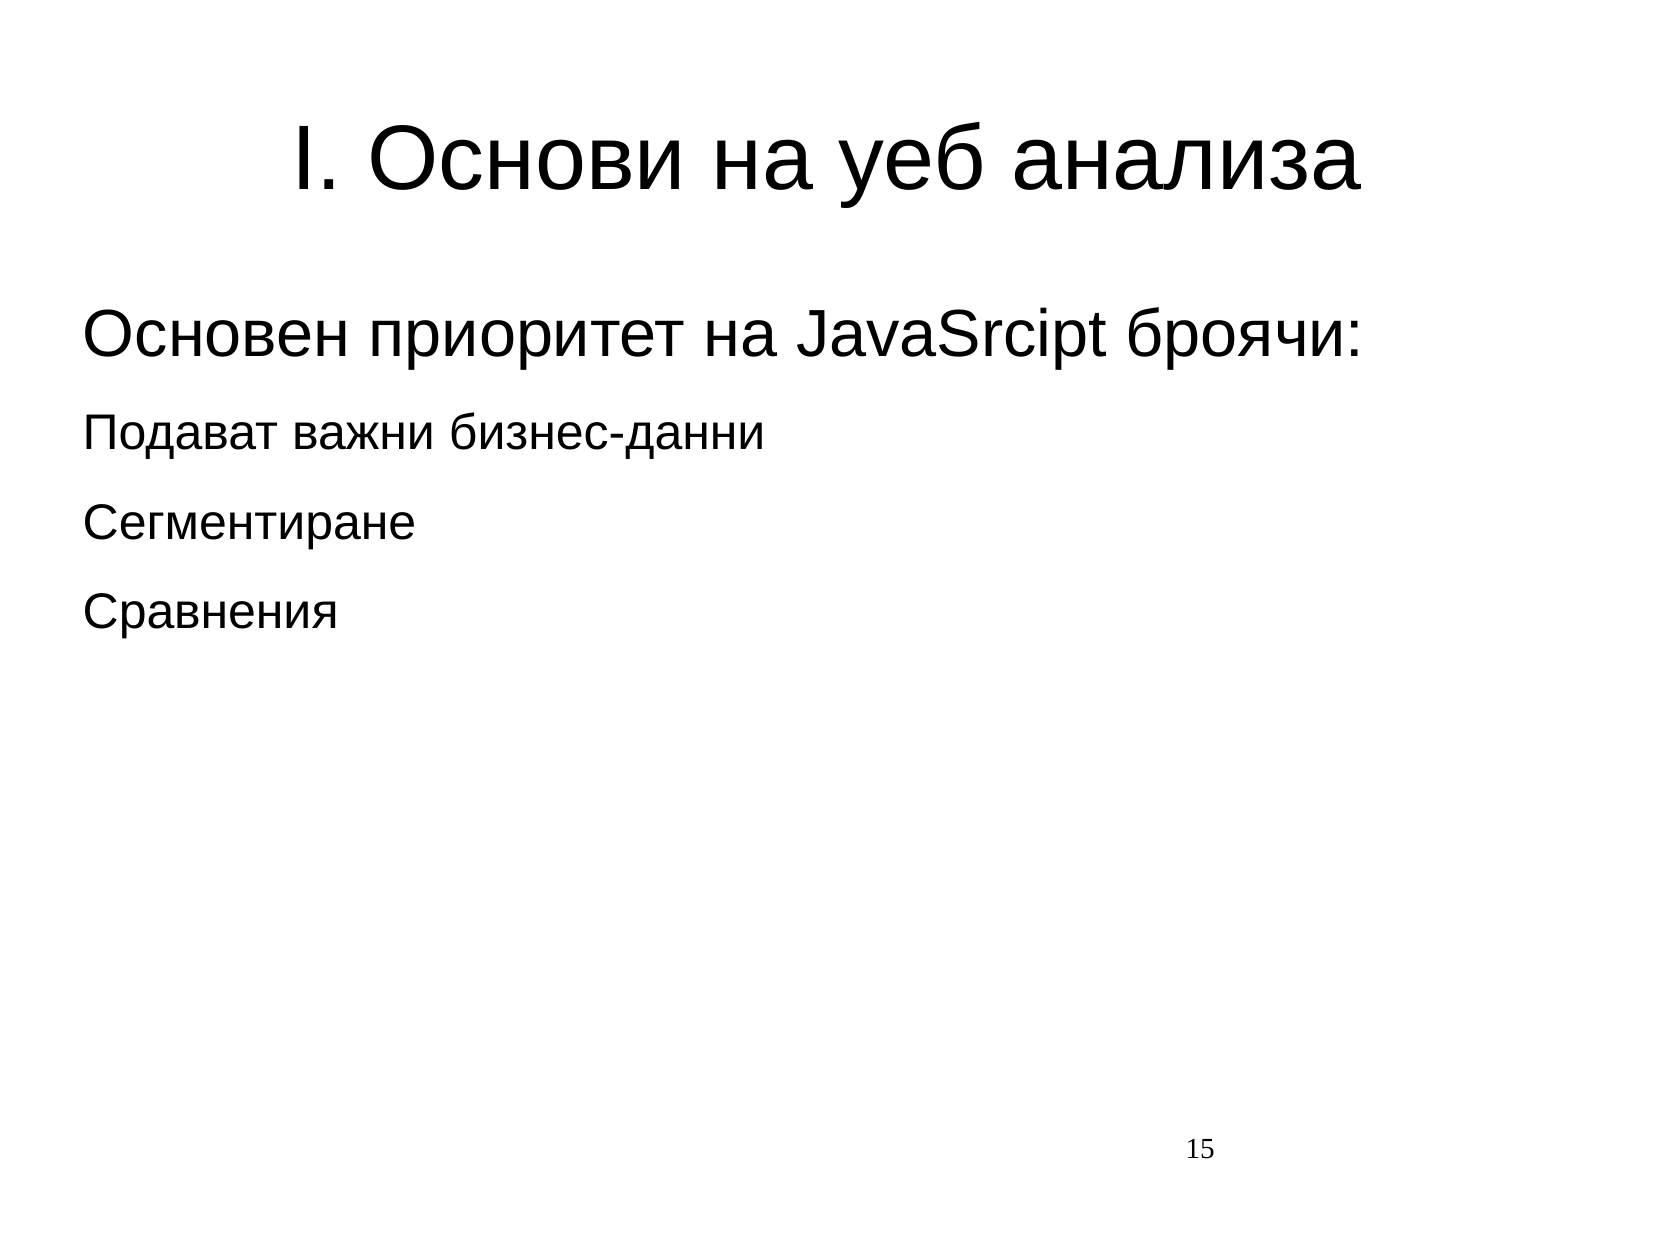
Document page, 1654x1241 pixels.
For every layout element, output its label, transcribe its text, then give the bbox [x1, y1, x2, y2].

title I. Основи на уеб анализа [82, 49, 1571, 257]
text_box [1185, 1129, 1571, 1216]
list Основен приоритет на JavaSrcipt броячи: Подават важни бизнес-данни Сегментиране Сравнения [82, 290, 1571, 1109]
